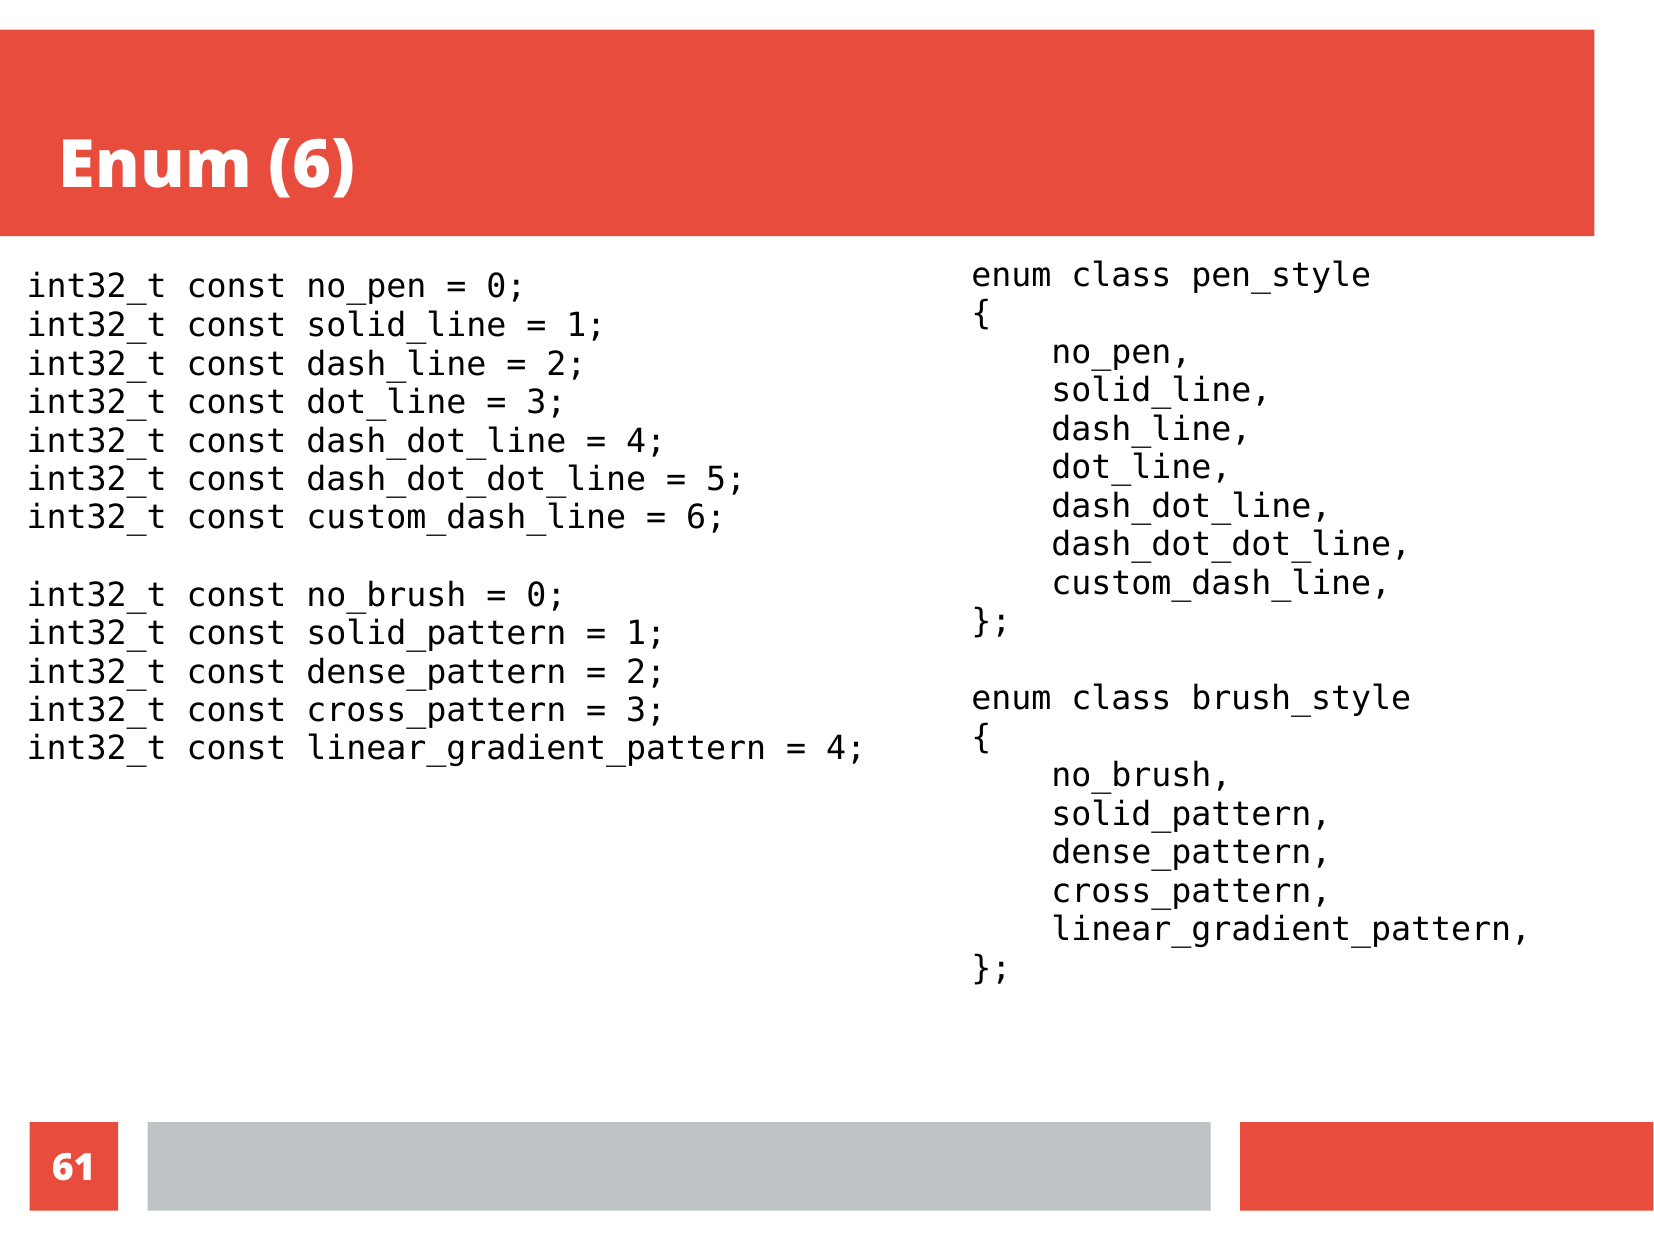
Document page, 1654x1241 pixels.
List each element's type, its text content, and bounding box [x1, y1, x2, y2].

text_box int32_t const no_pen = 0; int32_t const solid_line = 1; int32_t const dash_line = 2; int32_t const dot_line = 3; int32_t const dash_dot_line = 4; int32_t const dash_dot_dot_line = 5; int32_t const custom_dash_line = 6; int32_t const no_brush = 0; int32_t const solid_pattern = 1; int32_t const dense_pattern = 2; int32_t const cross_pattern = 3; int32_t const linear_gradient_pattern = 4; [11, 259, 956, 898]
title Enum (6) [59, 59, 1595, 207]
text_box enum class pen_style { no_pen, solid_line, dash_line, dot_line, dash_dot_line, dash_dot_dot_line, custom_dash_line, }; enum class brush_style { no_brush, solid_pattern, dense_pattern, cross_pattern, linear_gradient_pattern, }; [956, 248, 1631, 1052]
